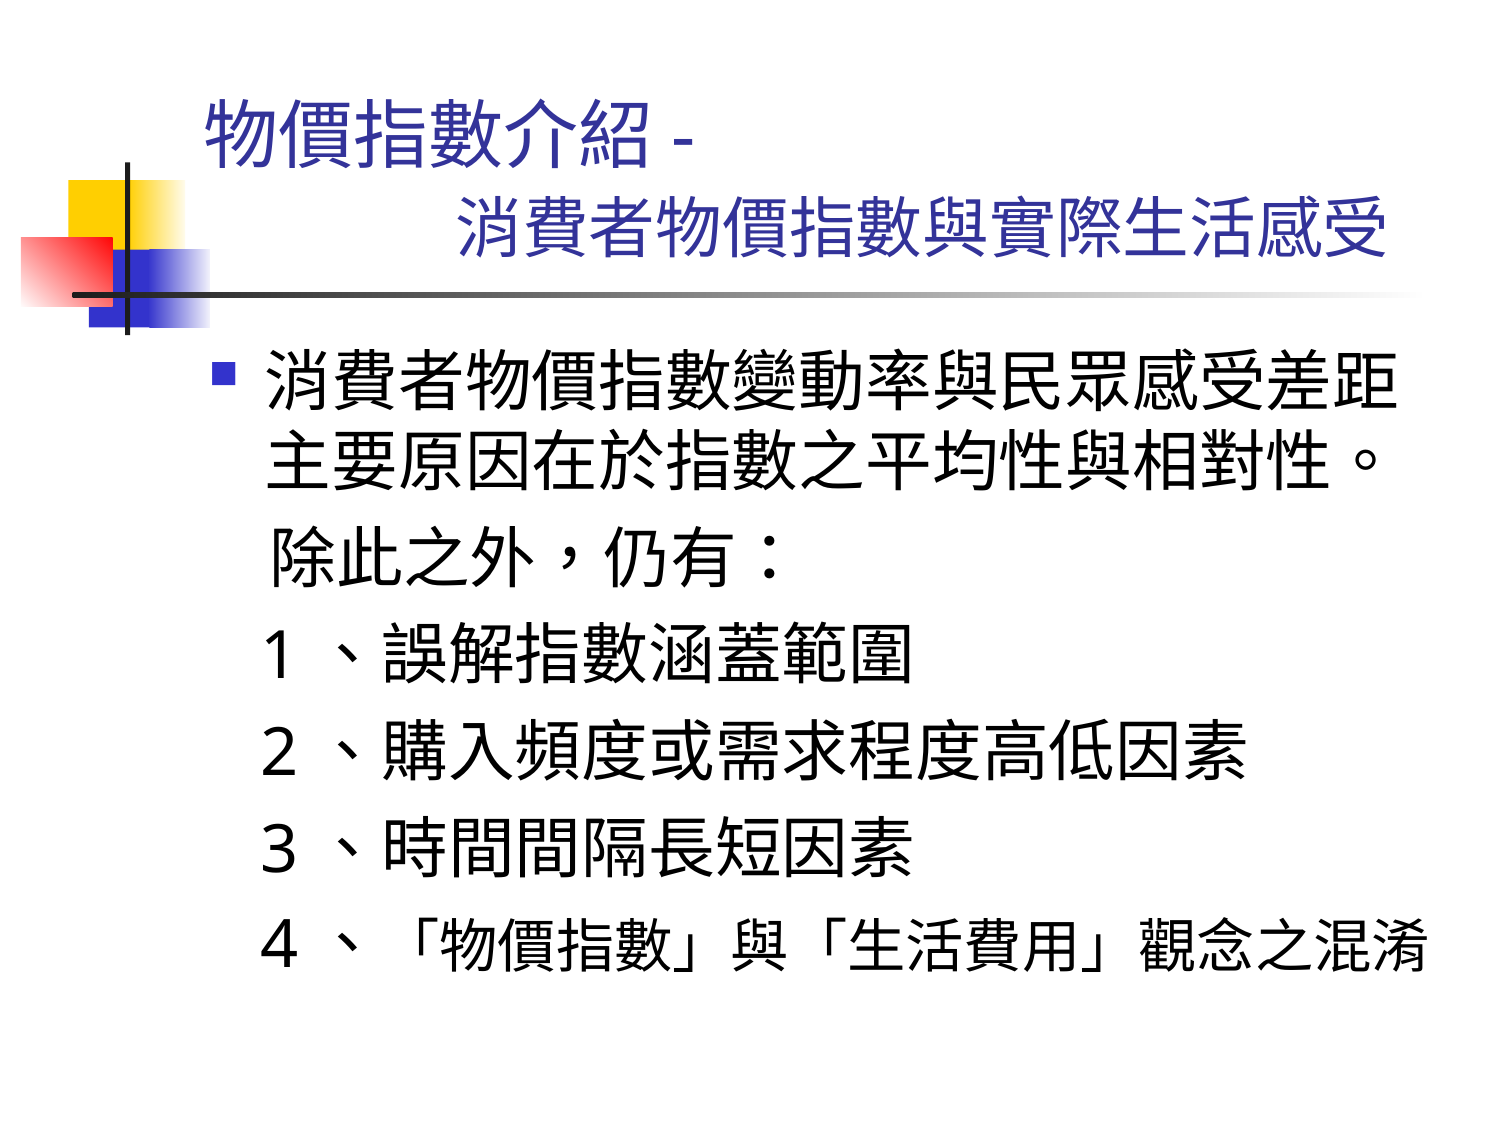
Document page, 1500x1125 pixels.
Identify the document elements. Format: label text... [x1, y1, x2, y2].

list 消費者物價指數變動率與民眾感受差距主要原因在於指數之平均性與相對性。 除此之外，仍有： 1、誤解指數涵蓋範圍 2、購入頻度或需求程度高低因素 3、時間間隔長短因素 4、「物價指數」與「生活費用」觀念之混淆 [193, 331, 1469, 1007]
title 物價指數介紹- 消費者物價指數與實際生活感受 [188, 35, 1468, 276]
